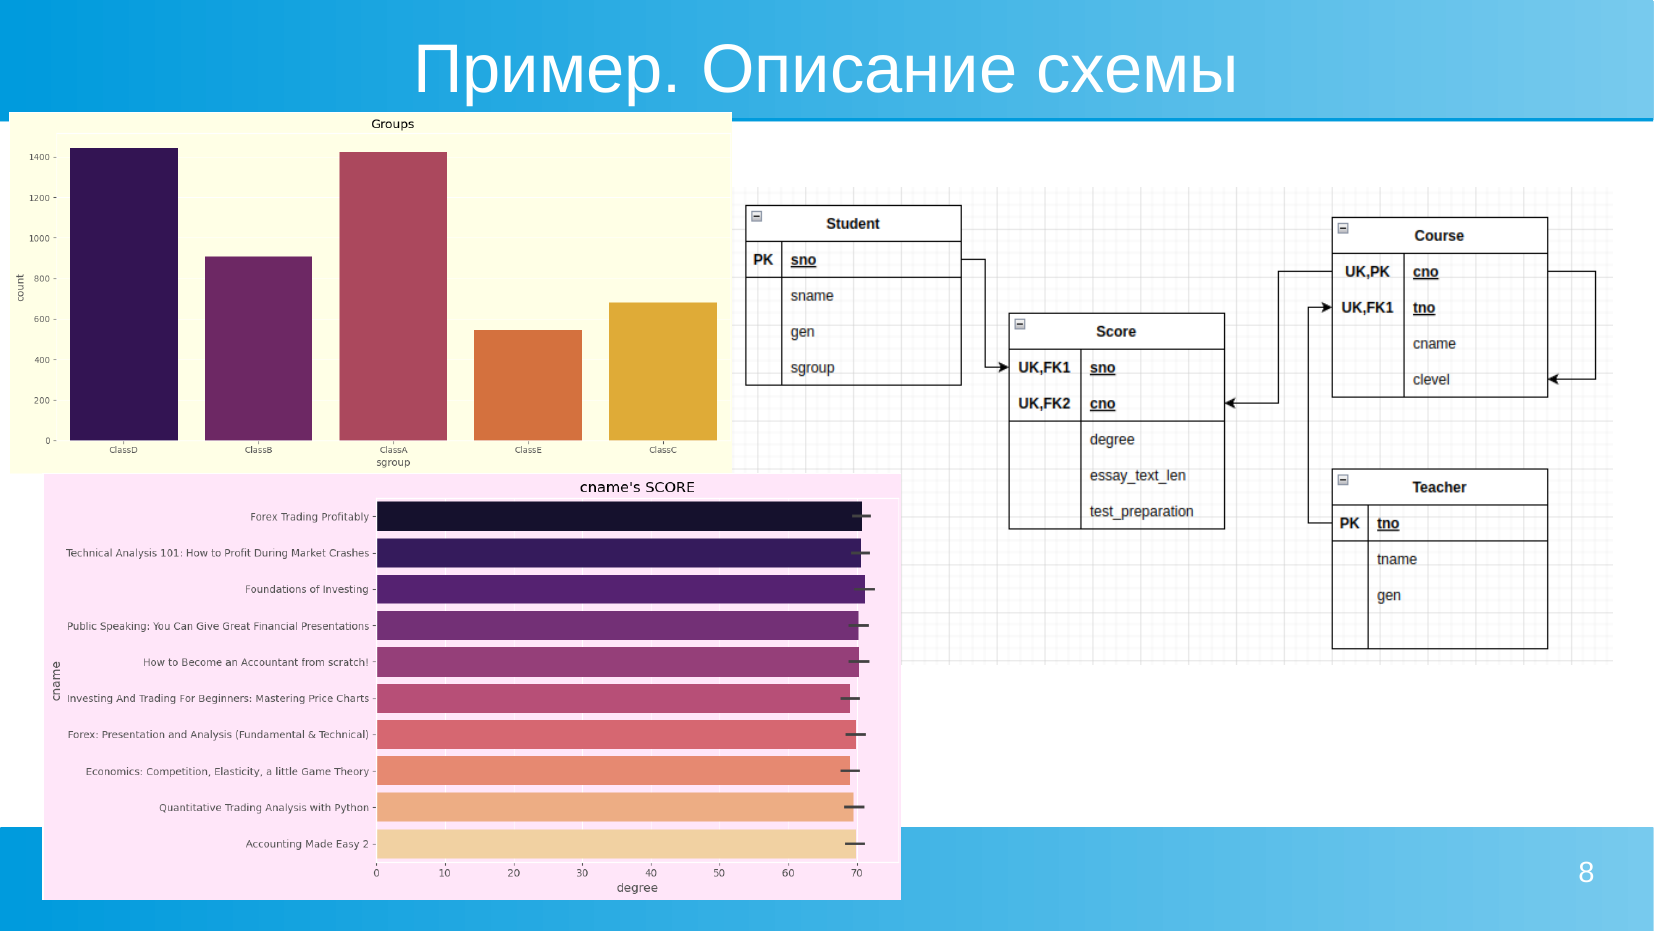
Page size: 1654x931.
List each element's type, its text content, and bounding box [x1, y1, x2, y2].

picture [9, 112, 1613, 901]
title Пример. Описание схемы [59, 29, 1595, 108]
